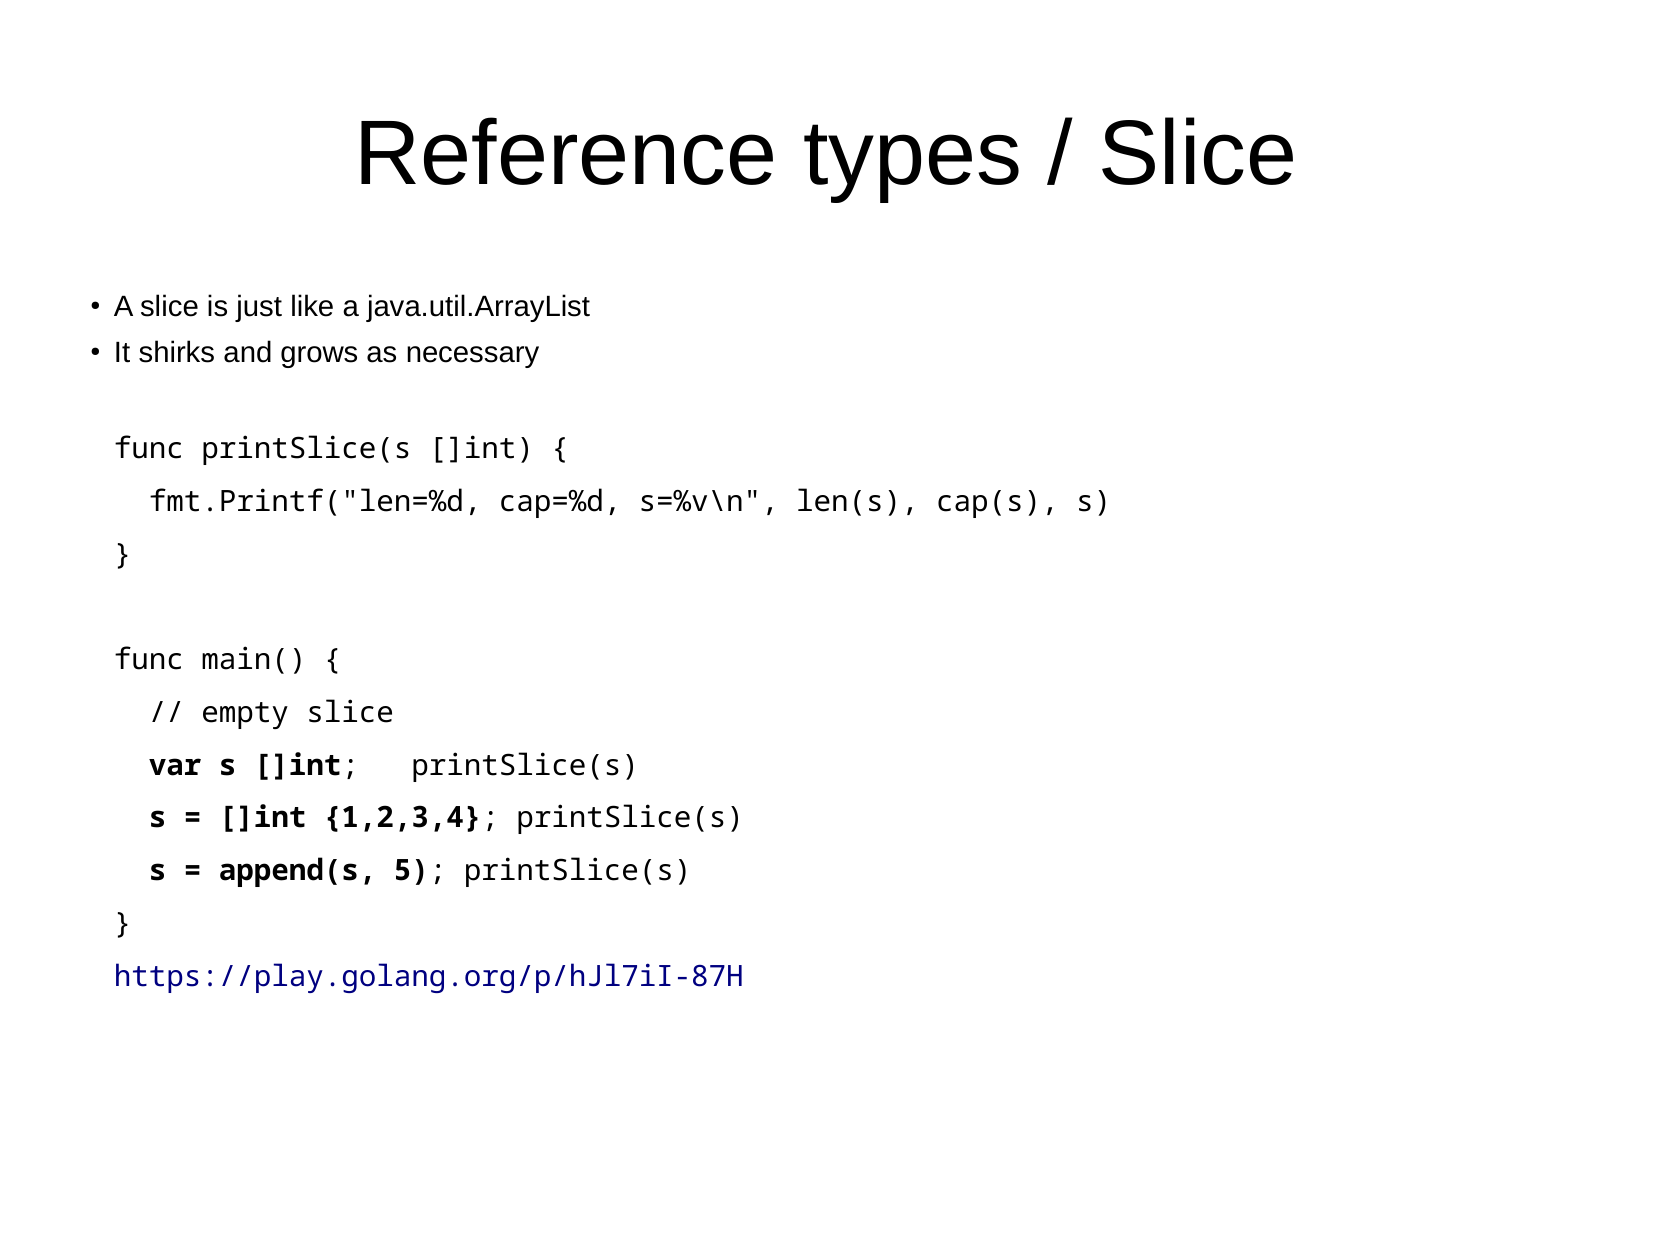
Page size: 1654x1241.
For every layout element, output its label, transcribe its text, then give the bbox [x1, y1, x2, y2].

title Reference types / Slice [82, 49, 1571, 257]
list A slice is just like a java.util.ArrayList It shirks and grows as necessary func printSlice(s []int) { fmt.Printf("len=%d, cap=%d, s=%v\n", len(s), cap(s), s) } func main() { // empty slice var s []int; printSlice(s) s = []int {1,2,3,4}; printSlice(s) s = append(s, 5); printSlice(s) } https://play.golang.org/p/hJl7iI-87H [82, 290, 1571, 1010]
